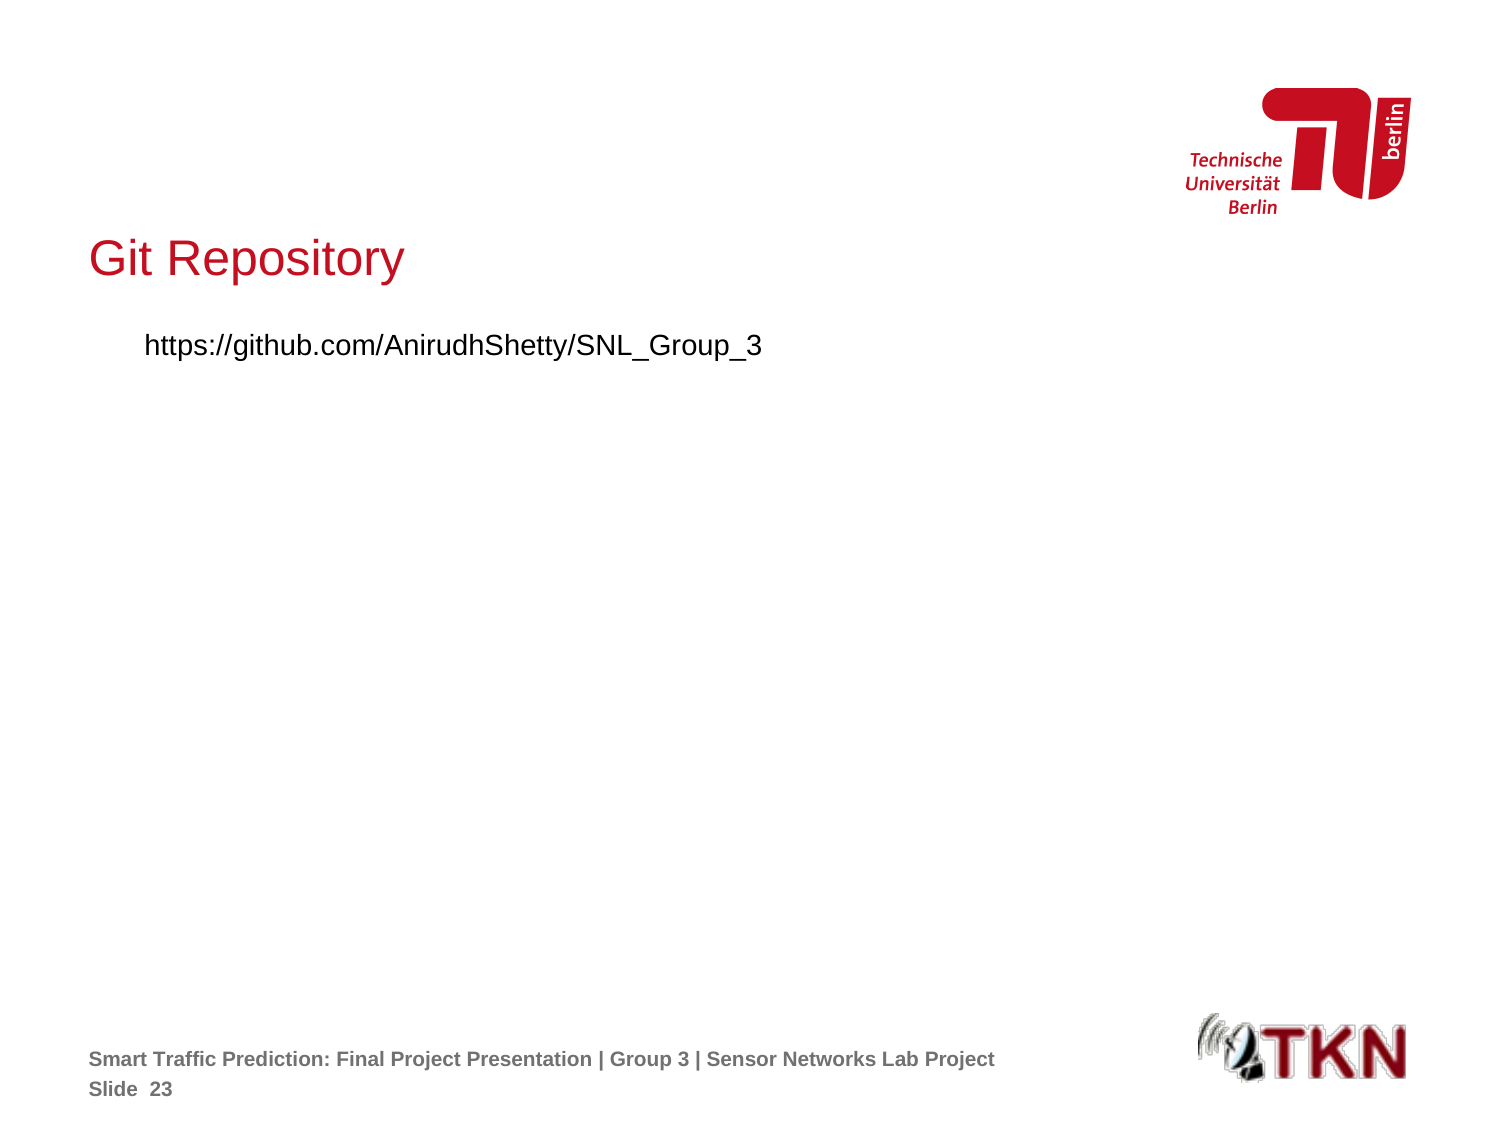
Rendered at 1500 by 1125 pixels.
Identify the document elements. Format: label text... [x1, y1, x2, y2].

title Git Repository [88, 222, 1411, 286]
text_box [1175, 1011, 1424, 1106]
text_box Slide <number> [88, 1075, 1176, 1101]
text_box Smart Traffic Prediction: Final Project Presentation | Group 3 | Sensor Networks Lab Project [88, 1045, 1176, 1071]
list https://github.com/AnirudhShetty/SNL_Group_3 [88, 315, 1411, 983]
picture [1198, 1013, 1408, 1083]
picture [1186, 88, 1411, 214]
